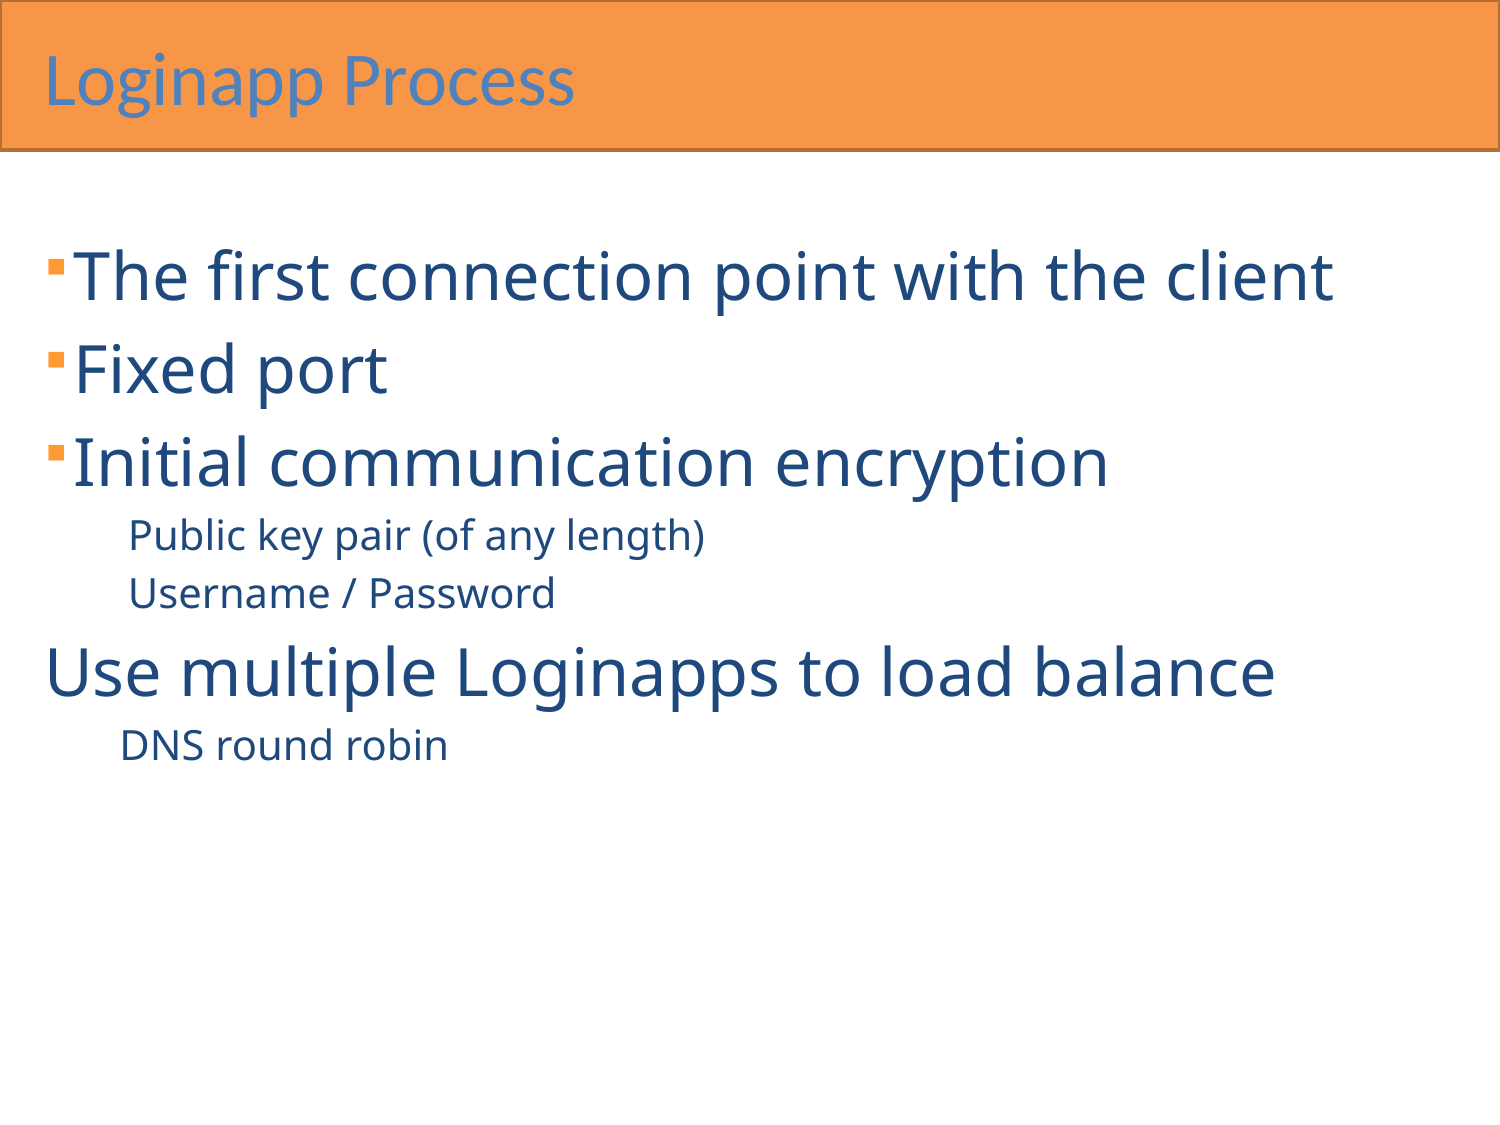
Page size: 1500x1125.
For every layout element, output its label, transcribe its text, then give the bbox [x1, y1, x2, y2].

title Loginapp Process [29, 21, 1188, 129]
text_box [0, 0, 1500, 150]
text_box The first connection point with the client Fixed port Initial communication encryption Public key pair (of any length) Username / Password Use multiple Loginapps to load balance DNS round robin [35, 231, 1471, 1059]
